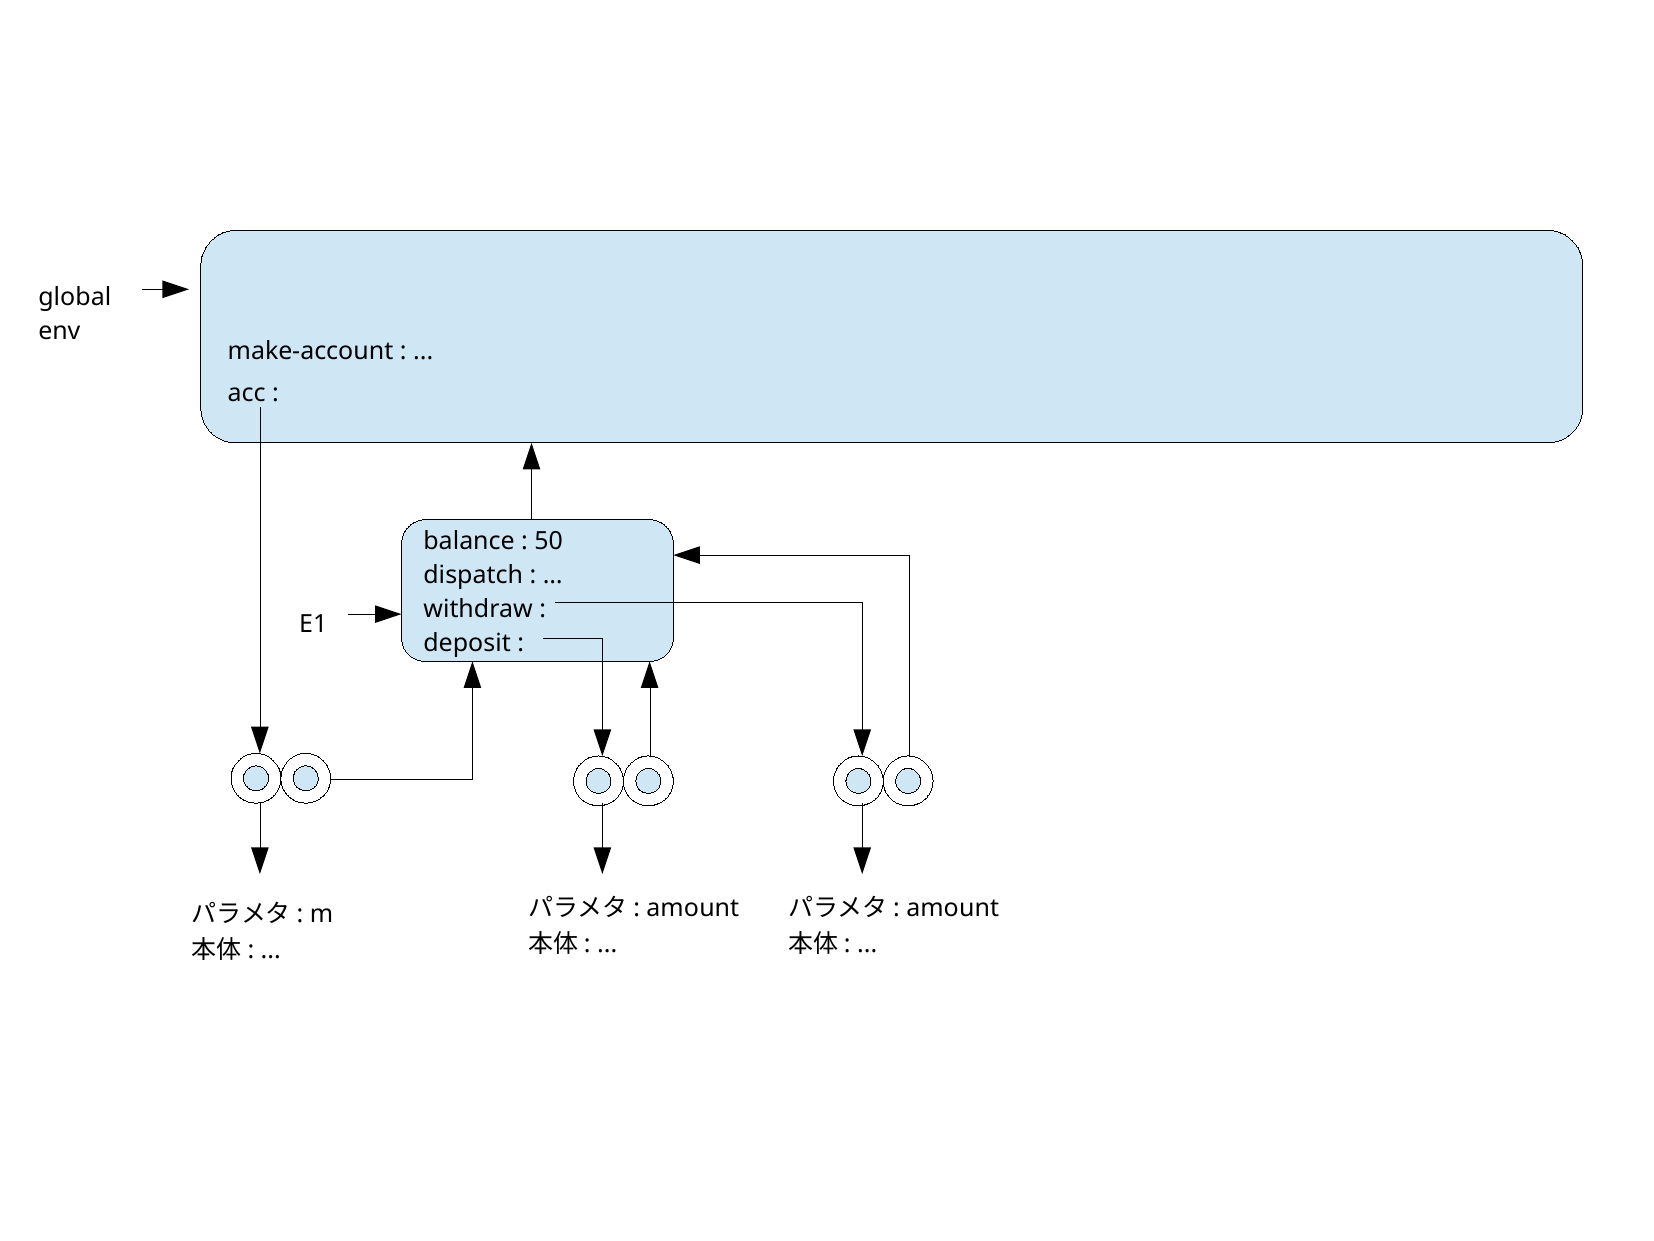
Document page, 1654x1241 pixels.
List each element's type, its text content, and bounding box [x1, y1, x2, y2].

text_box [833, 755, 934, 806]
text_box パラメタ : amount 本体 : ... [773, 879, 1014, 945]
text_box global env [23, 271, 127, 337]
text_box [231, 753, 331, 804]
text_box make-account : ... [212, 325, 450, 366]
text_box パラメタ : m 本体 : ... [177, 885, 417, 951]
text_box [200, 230, 1583, 443]
text_box パラメタ : amount 本体 : ... [513, 879, 754, 945]
text_box [573, 755, 674, 806]
text_box balance : 50 dispatch : … withdraw : deposit : [401, 519, 674, 662]
text_box acc : [212, 366, 295, 407]
text_box E1 [284, 597, 343, 638]
